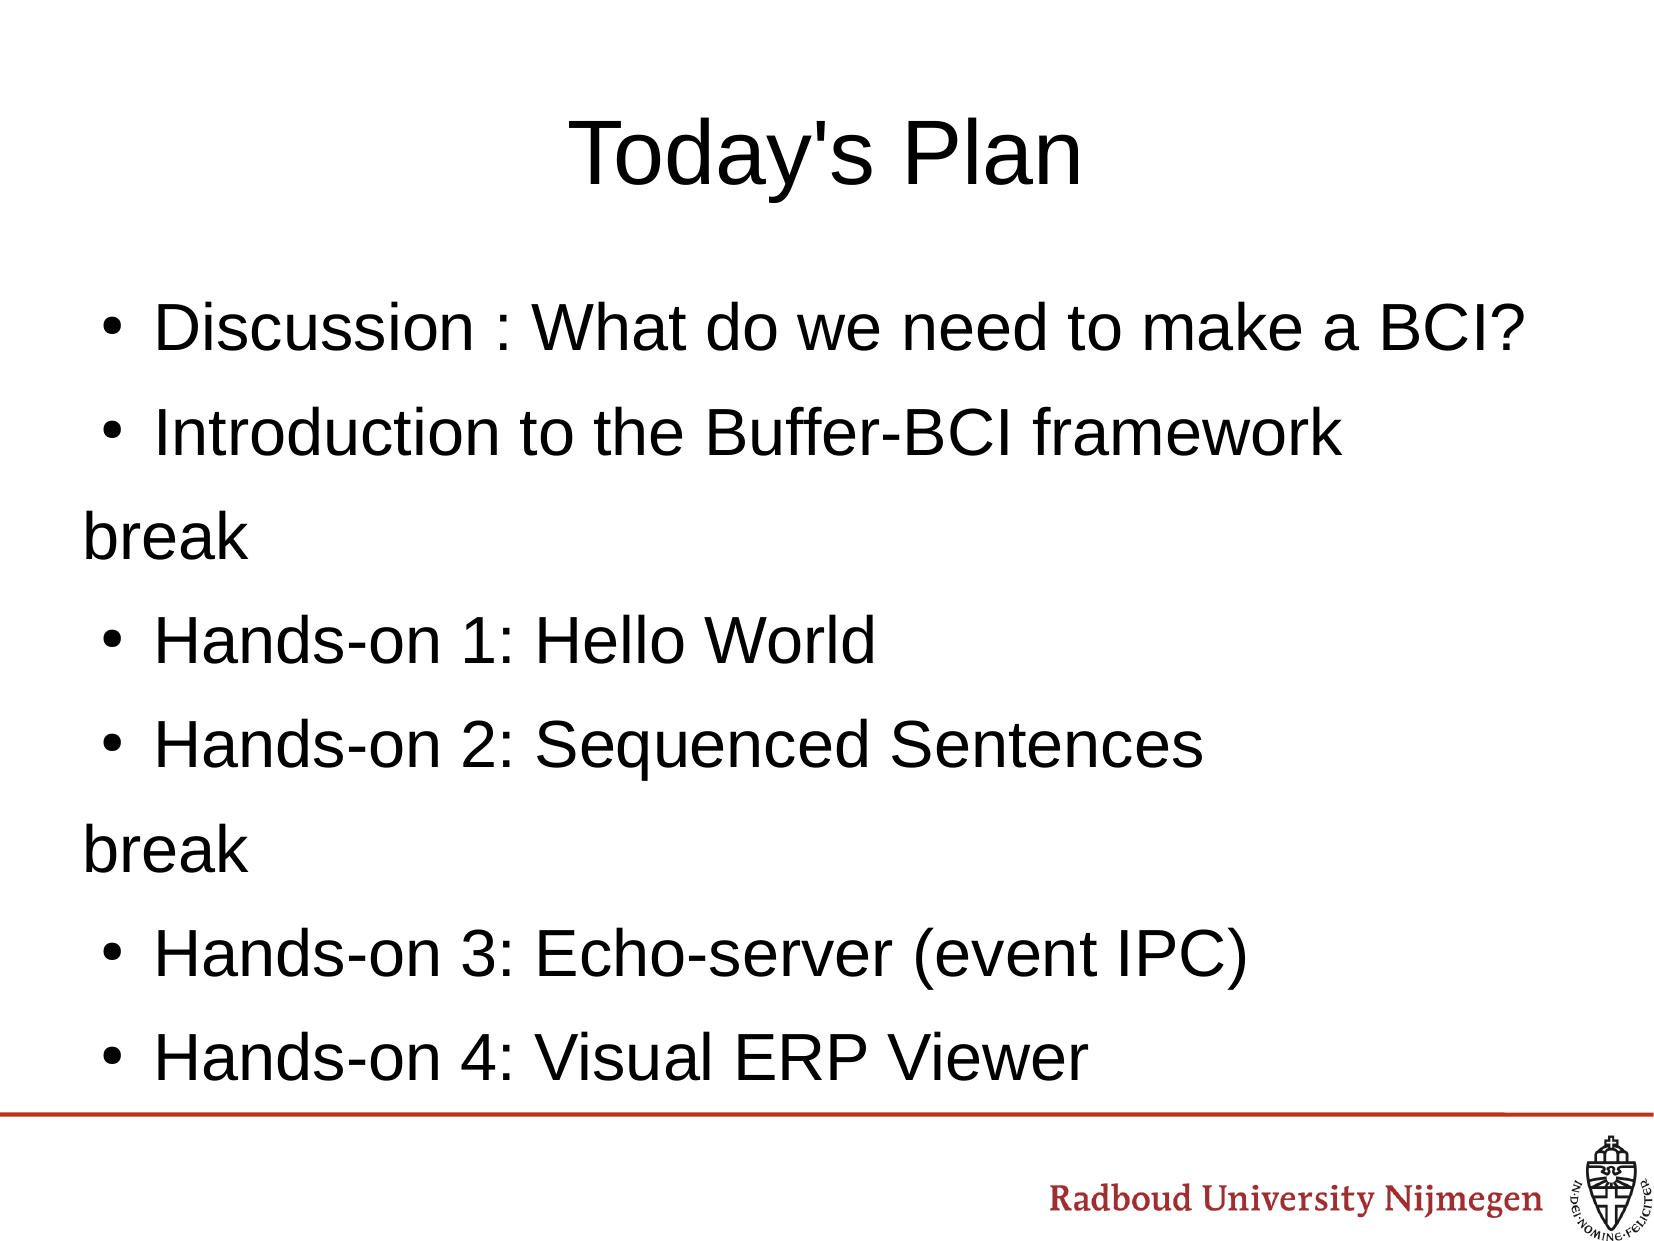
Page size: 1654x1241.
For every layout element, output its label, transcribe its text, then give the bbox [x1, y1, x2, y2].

picture [1050, 1134, 1654, 1241]
list Discussion : What do we need to make a BCI? Introduction to the Buffer-BCI framework break Hands-on 1: Hello World Hands-on 2: Sequenced Sentences break Hands-on 3: Echo-server (event IPC) Hands-on 4: Visual ERP Viewer [82, 290, 1571, 1109]
title Today's Plan [82, 49, 1571, 257]
